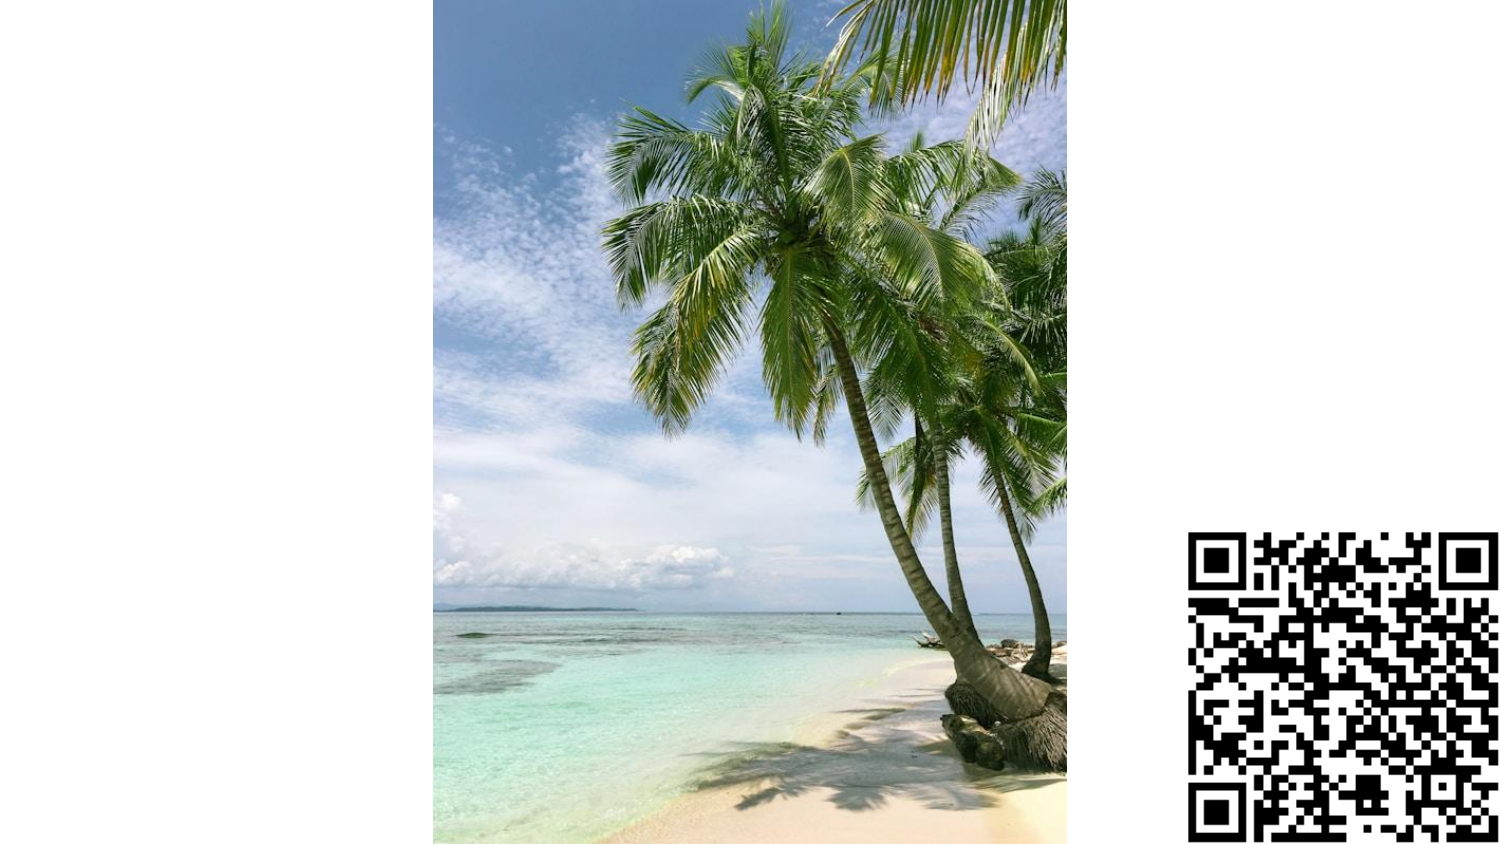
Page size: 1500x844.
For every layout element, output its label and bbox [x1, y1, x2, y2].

picture [1187, 531, 1500, 844]
picture [433, 0, 1067, 844]
